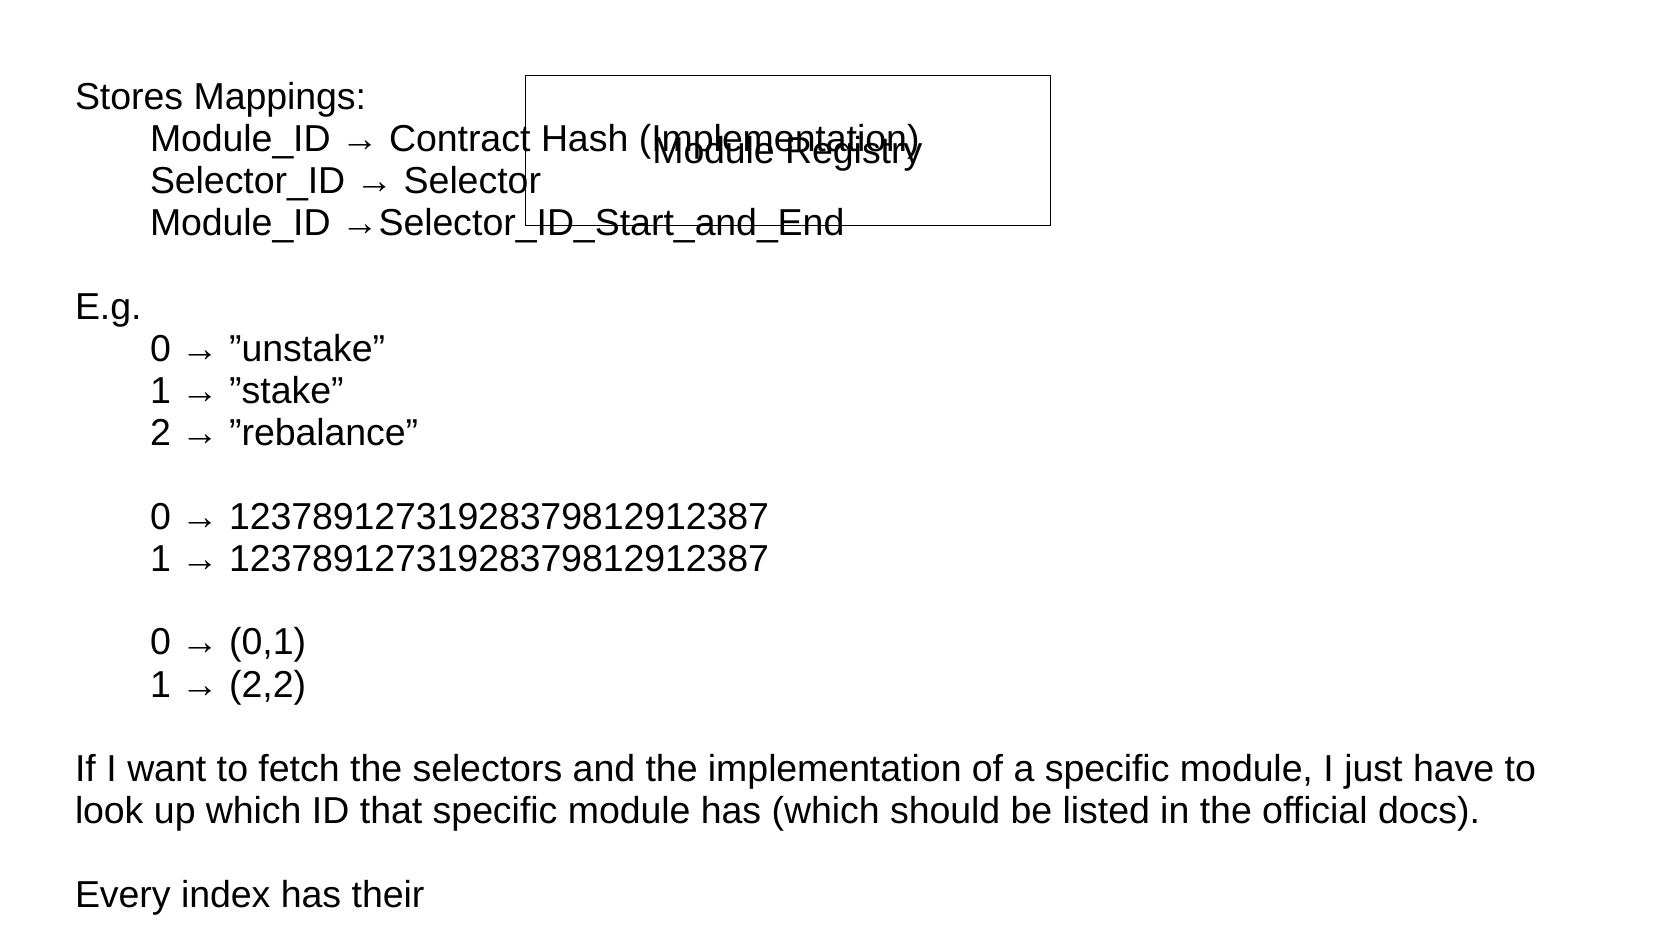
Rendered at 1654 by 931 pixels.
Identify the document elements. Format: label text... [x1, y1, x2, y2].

text_box Stores Mappings: Module_ID → Contract Hash (Implementation) Selector_ID → Selector Module_ID →Selector_ID_Start_and_End E.g. 0 → ”unstake” 1 → ”stake” 2 → ”rebalance” 0 → 12378912731928379812912387 1 → 12378912731928379812912387 0 → (0,1) 1 → (2,2) If I want to fetch the selectors and the implementation of a specific module, I just have to look up which ID that specific module has (which should be listed in the official docs). Every index has their Admins can update their index internal mapping (Selector → Contract Hash) to mirror the state of the Module Registry for the mappings that they have. → Downside is that we cannot remove selectors [75, 75, 1564, 931]
